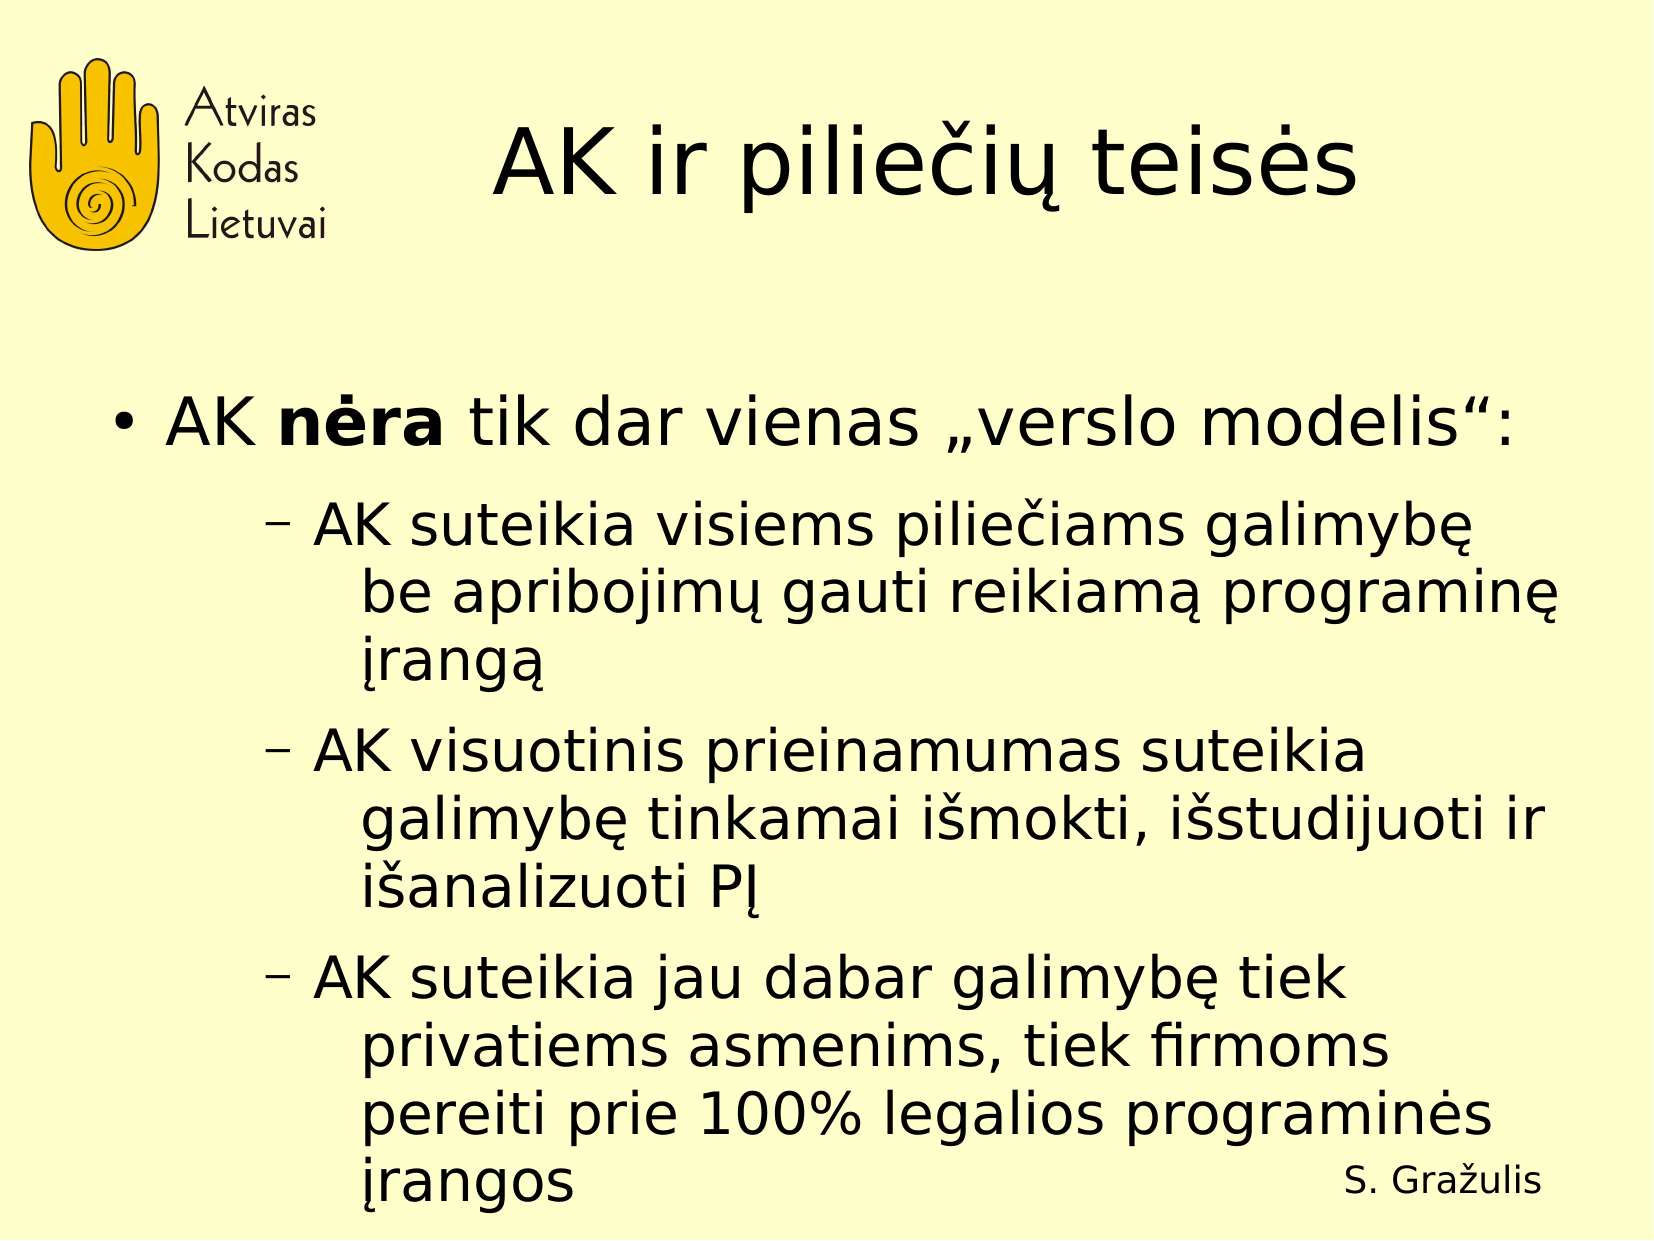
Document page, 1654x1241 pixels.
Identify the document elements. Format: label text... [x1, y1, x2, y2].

title AK ir piliečių teisės [348, 59, 1506, 267]
picture [29, 58, 325, 251]
list AK nėra tik dar vienas „verslo modelis“: AK suteikia visiems piliečiams galimybę be apribojimų gauti reikiamą programinę įrangą AK visuotinis prieinamumas suteikia galimybę tinkamai išmokti, išstudijuoti ir išanalizuoti PĮ AK suteikia jau dabar galimybę tiek privatiems asmenims, tiek firmoms pereiti prie 100% legalios programinės įrangos [76, 383, 1565, 1093]
